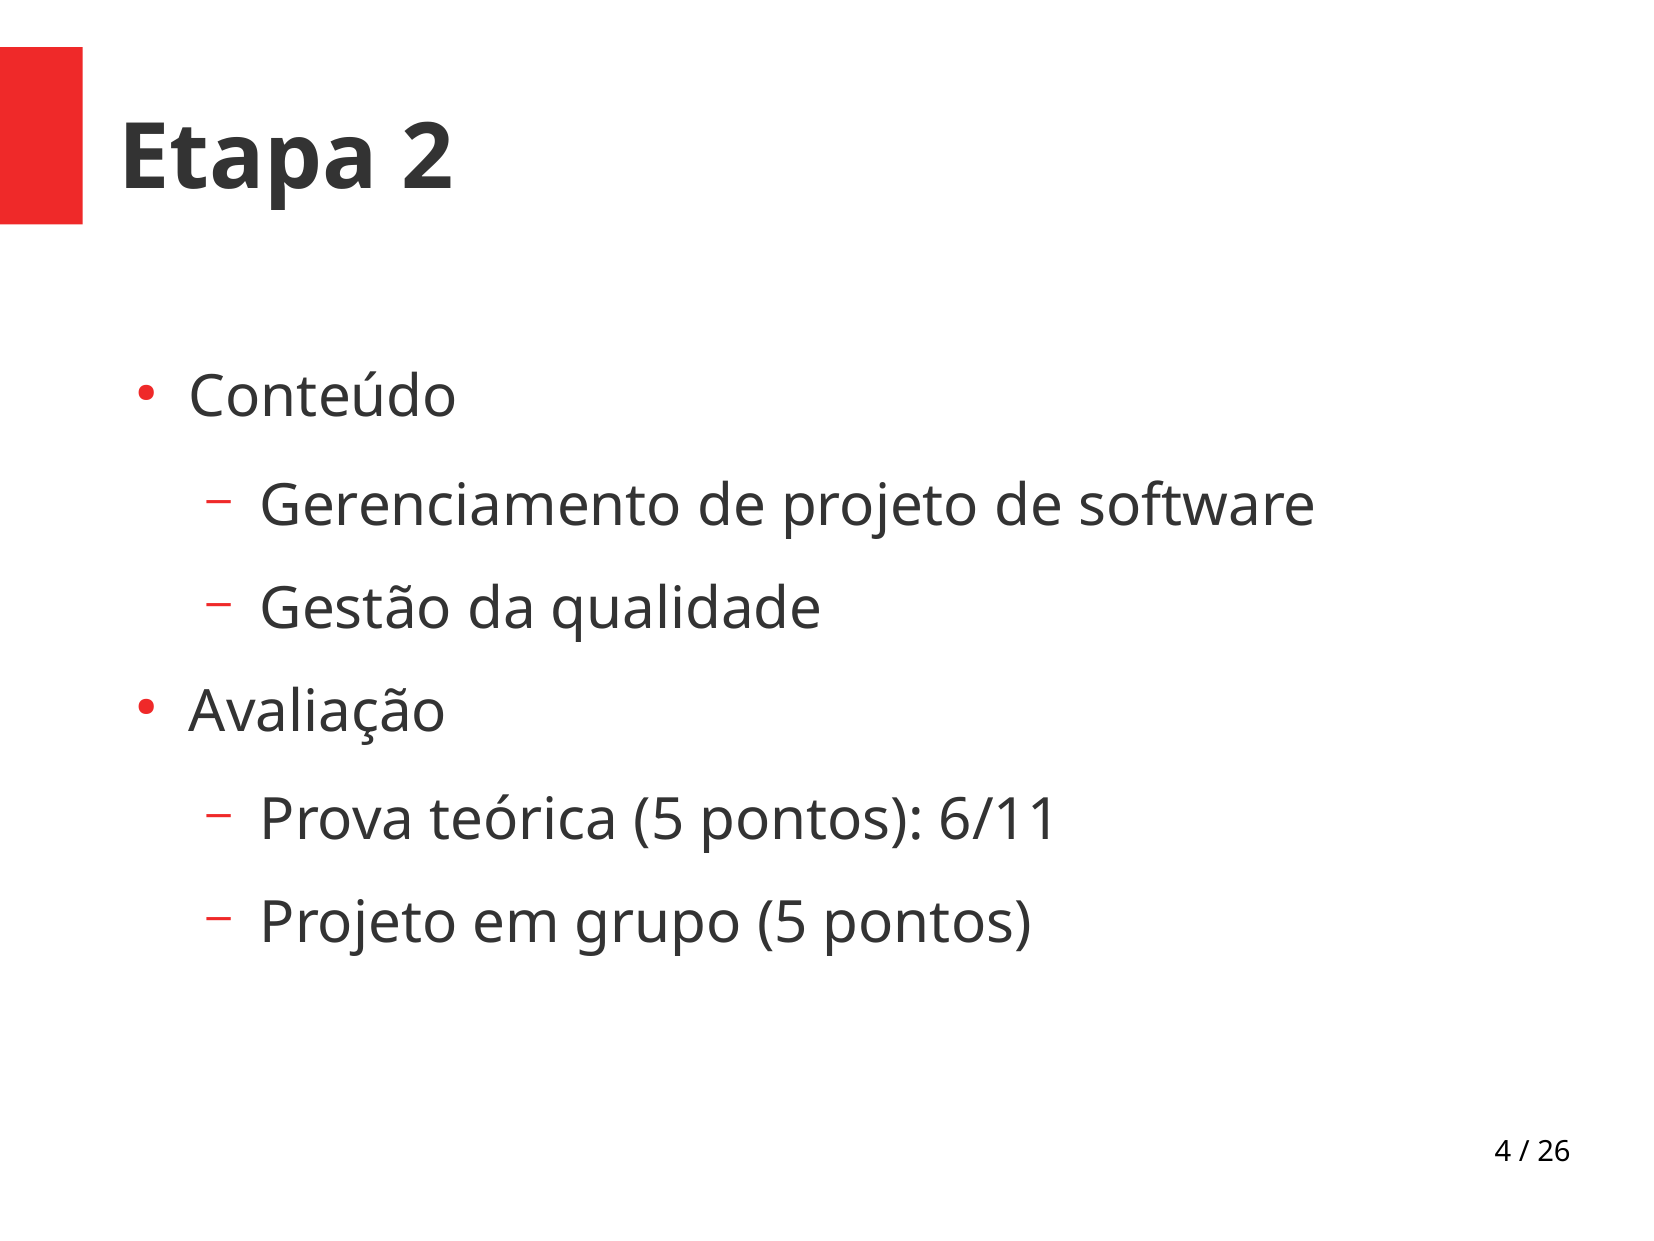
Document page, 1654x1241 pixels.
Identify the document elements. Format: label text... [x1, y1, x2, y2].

title Etapa 2 [118, 49, 1571, 257]
list Conteúdo Gerenciamento de projeto de software Gestão da qualidade Avaliação Prova teórica (5 pontos): 6/11 Projeto em grupo (5 pontos) [118, 354, 1536, 1074]
